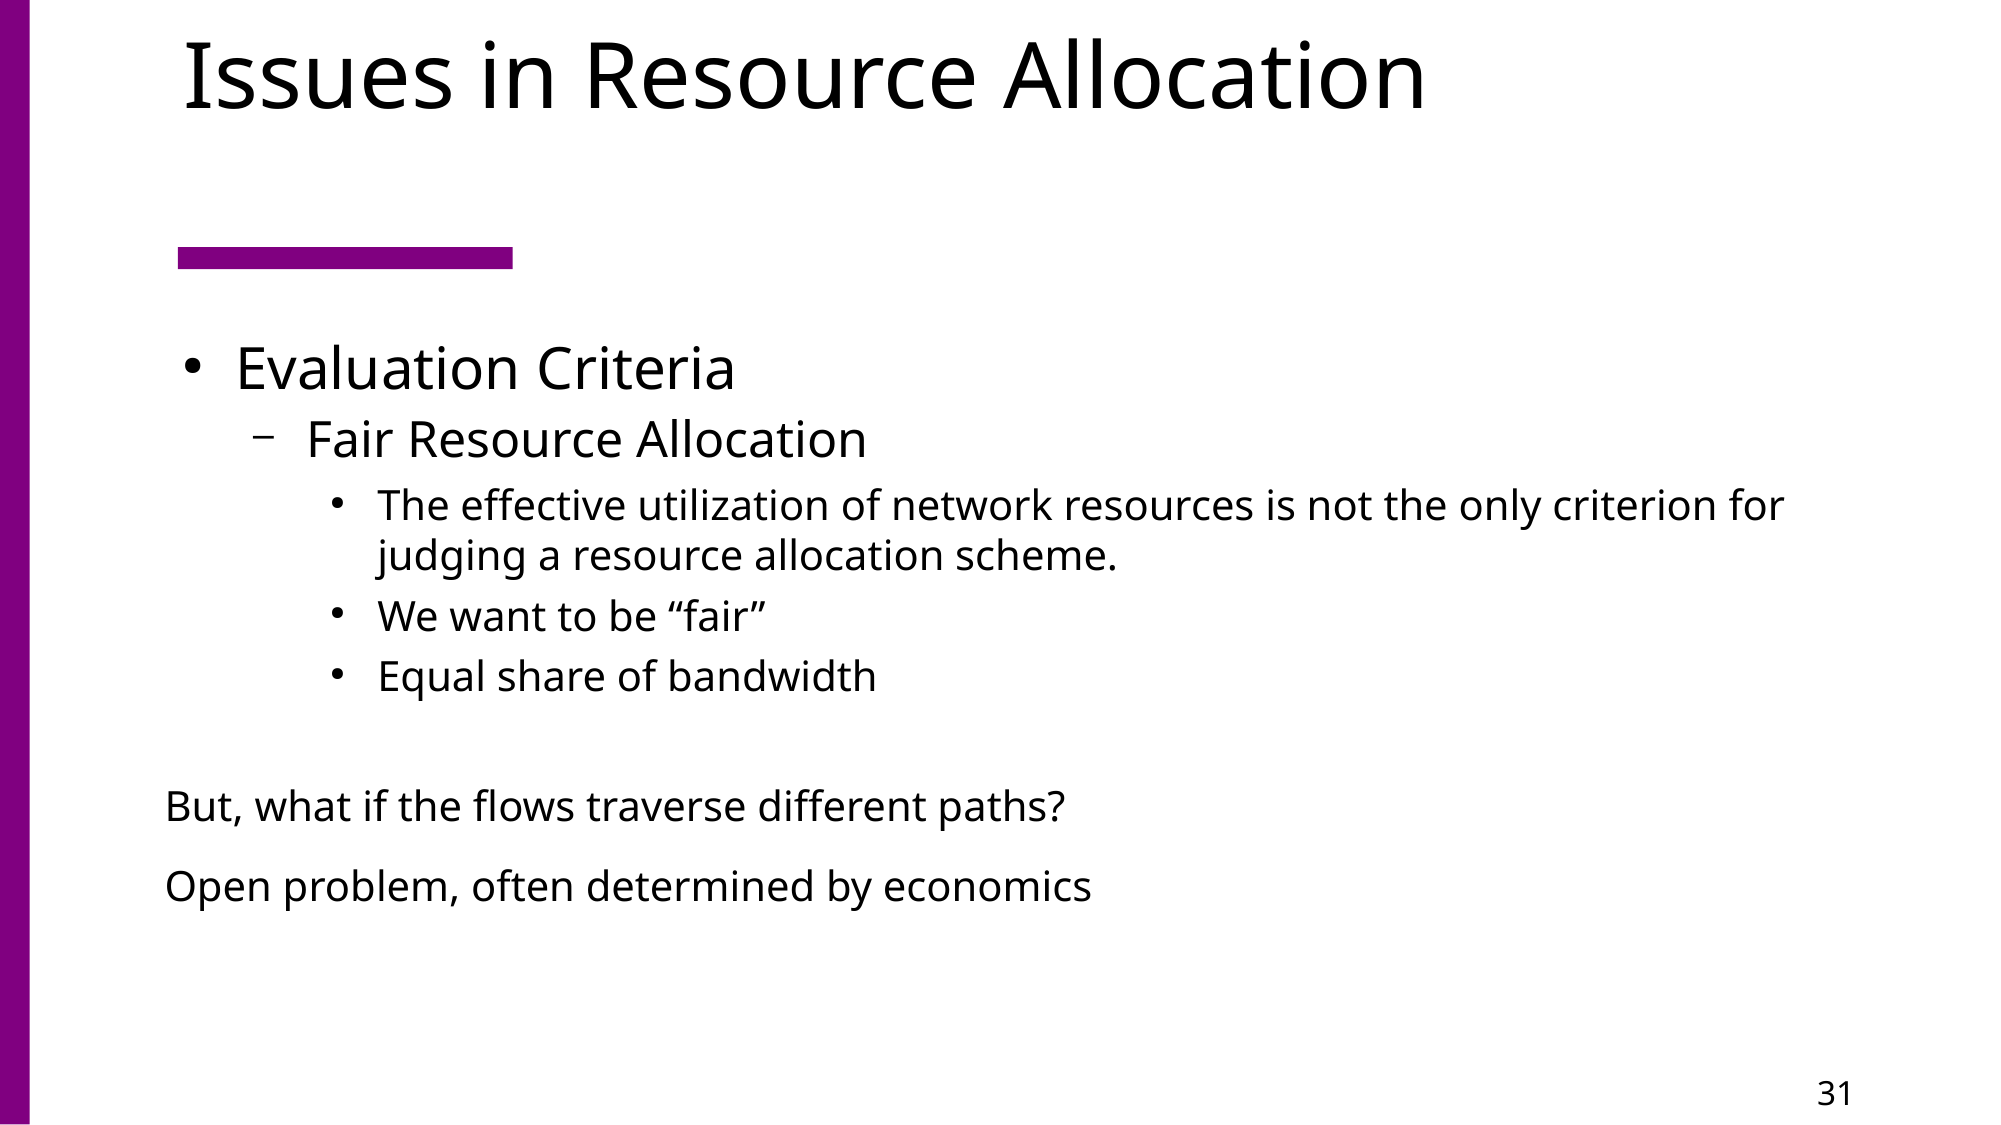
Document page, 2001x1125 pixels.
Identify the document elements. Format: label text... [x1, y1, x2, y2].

title Issues in Resource Allocation [133, 0, 1946, 135]
list Evaluation Criteria Fair Resource Allocation The effective utilization of network resources is not the only criterion for judging a resource allocation scheme. We want to be “fair” Equal share of bandwidth But, what if the flows traverse different paths? Open problem, often determined by economics [149, 184, 1959, 1012]
